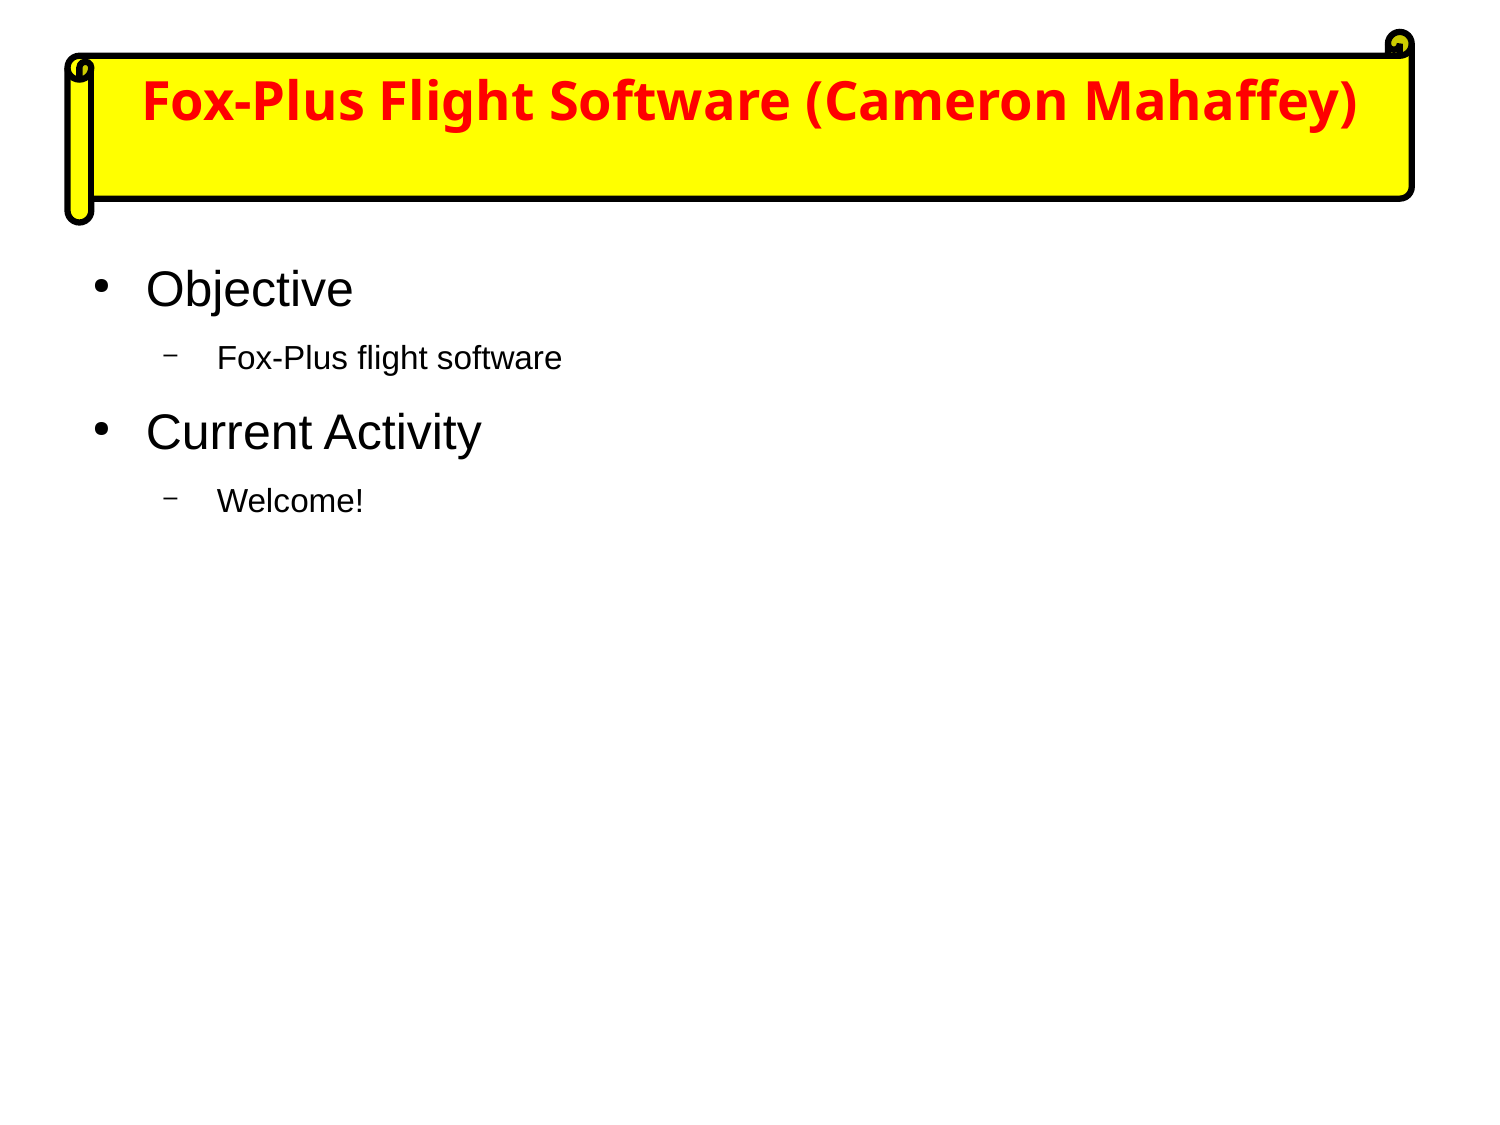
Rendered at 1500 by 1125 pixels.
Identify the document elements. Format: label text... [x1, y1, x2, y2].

text_box Fox-Plus Flight Software (Cameron Mahaffey) [0, 58, 1500, 139]
text_box [67, 139, 1412, 223]
list Objective Fox-Plus flight software Current Activity Welcome! [75, 263, 1426, 916]
text_box [72, 31, 1412, 58]
